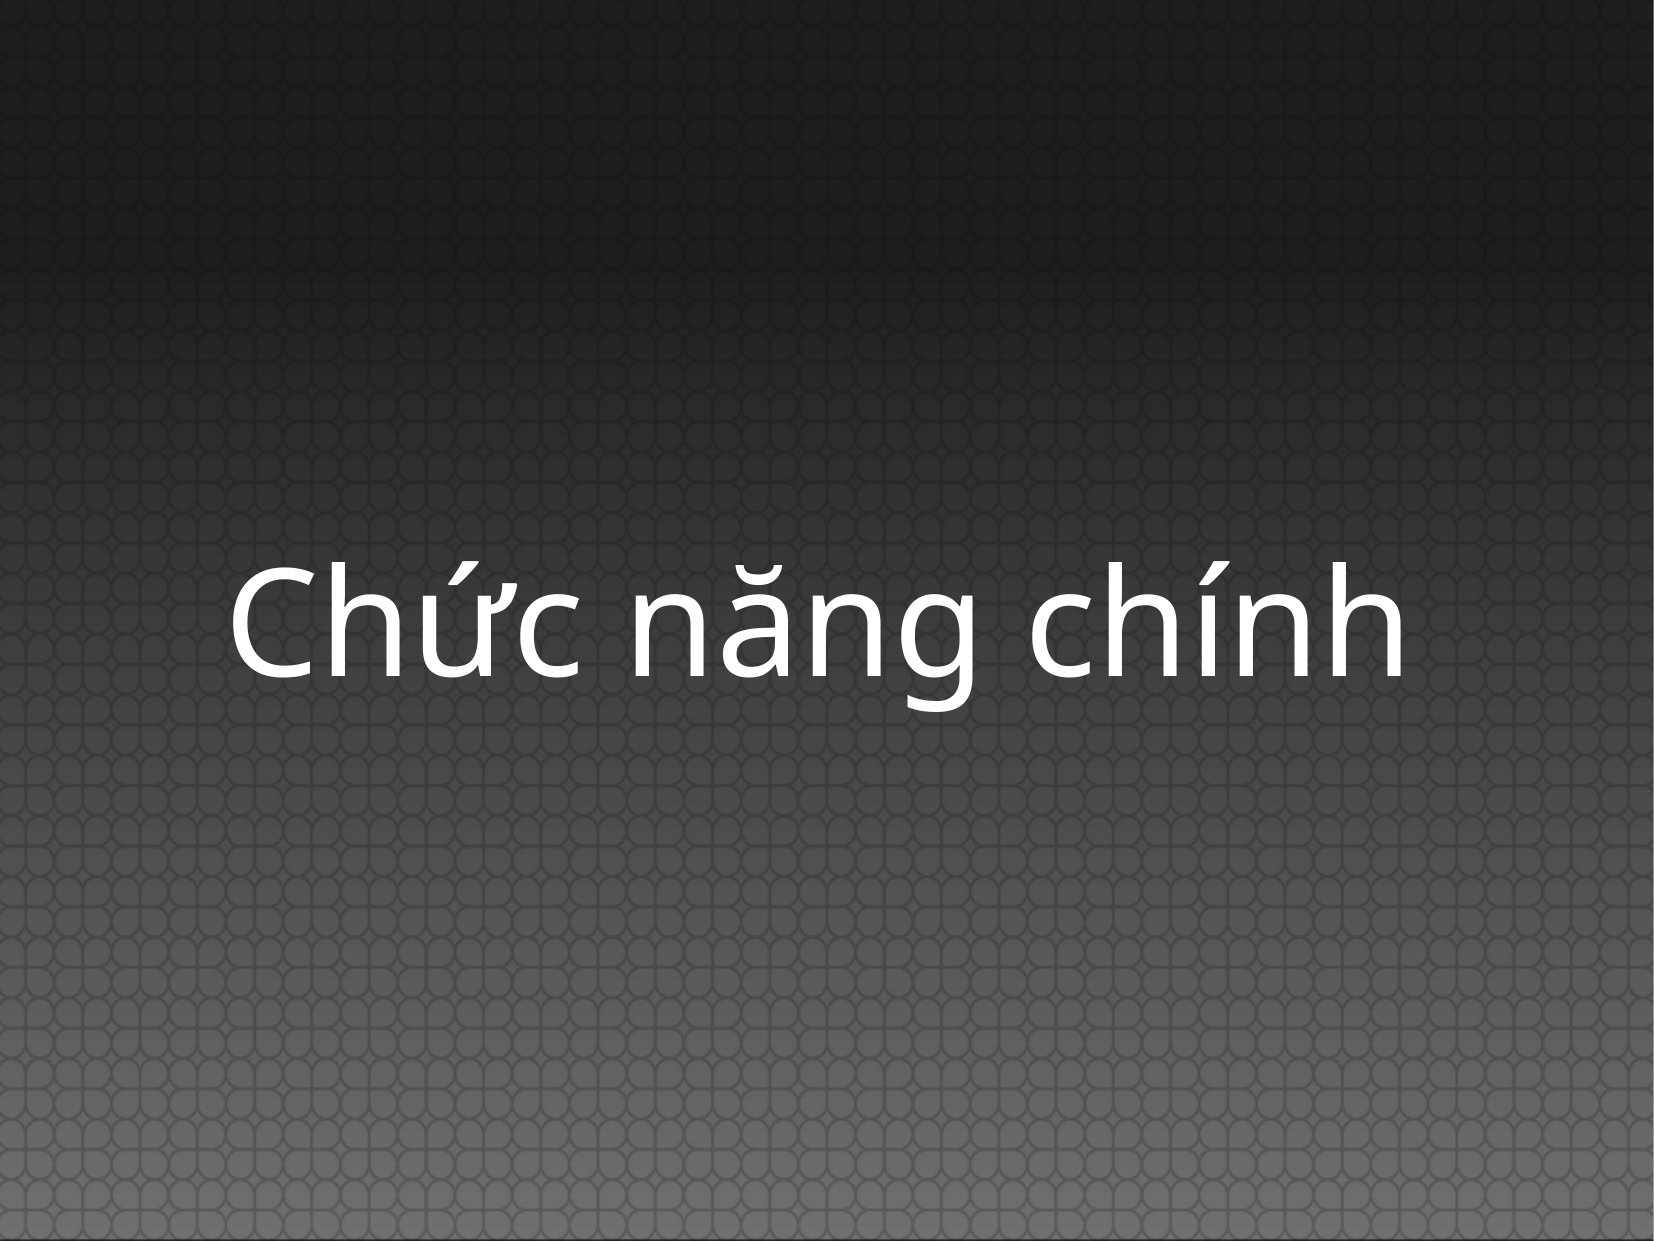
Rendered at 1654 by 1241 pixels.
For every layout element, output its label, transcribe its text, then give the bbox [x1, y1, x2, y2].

picture [0, 0, 1654, 1241]
title Chức năng chính [75, 518, 1564, 720]
